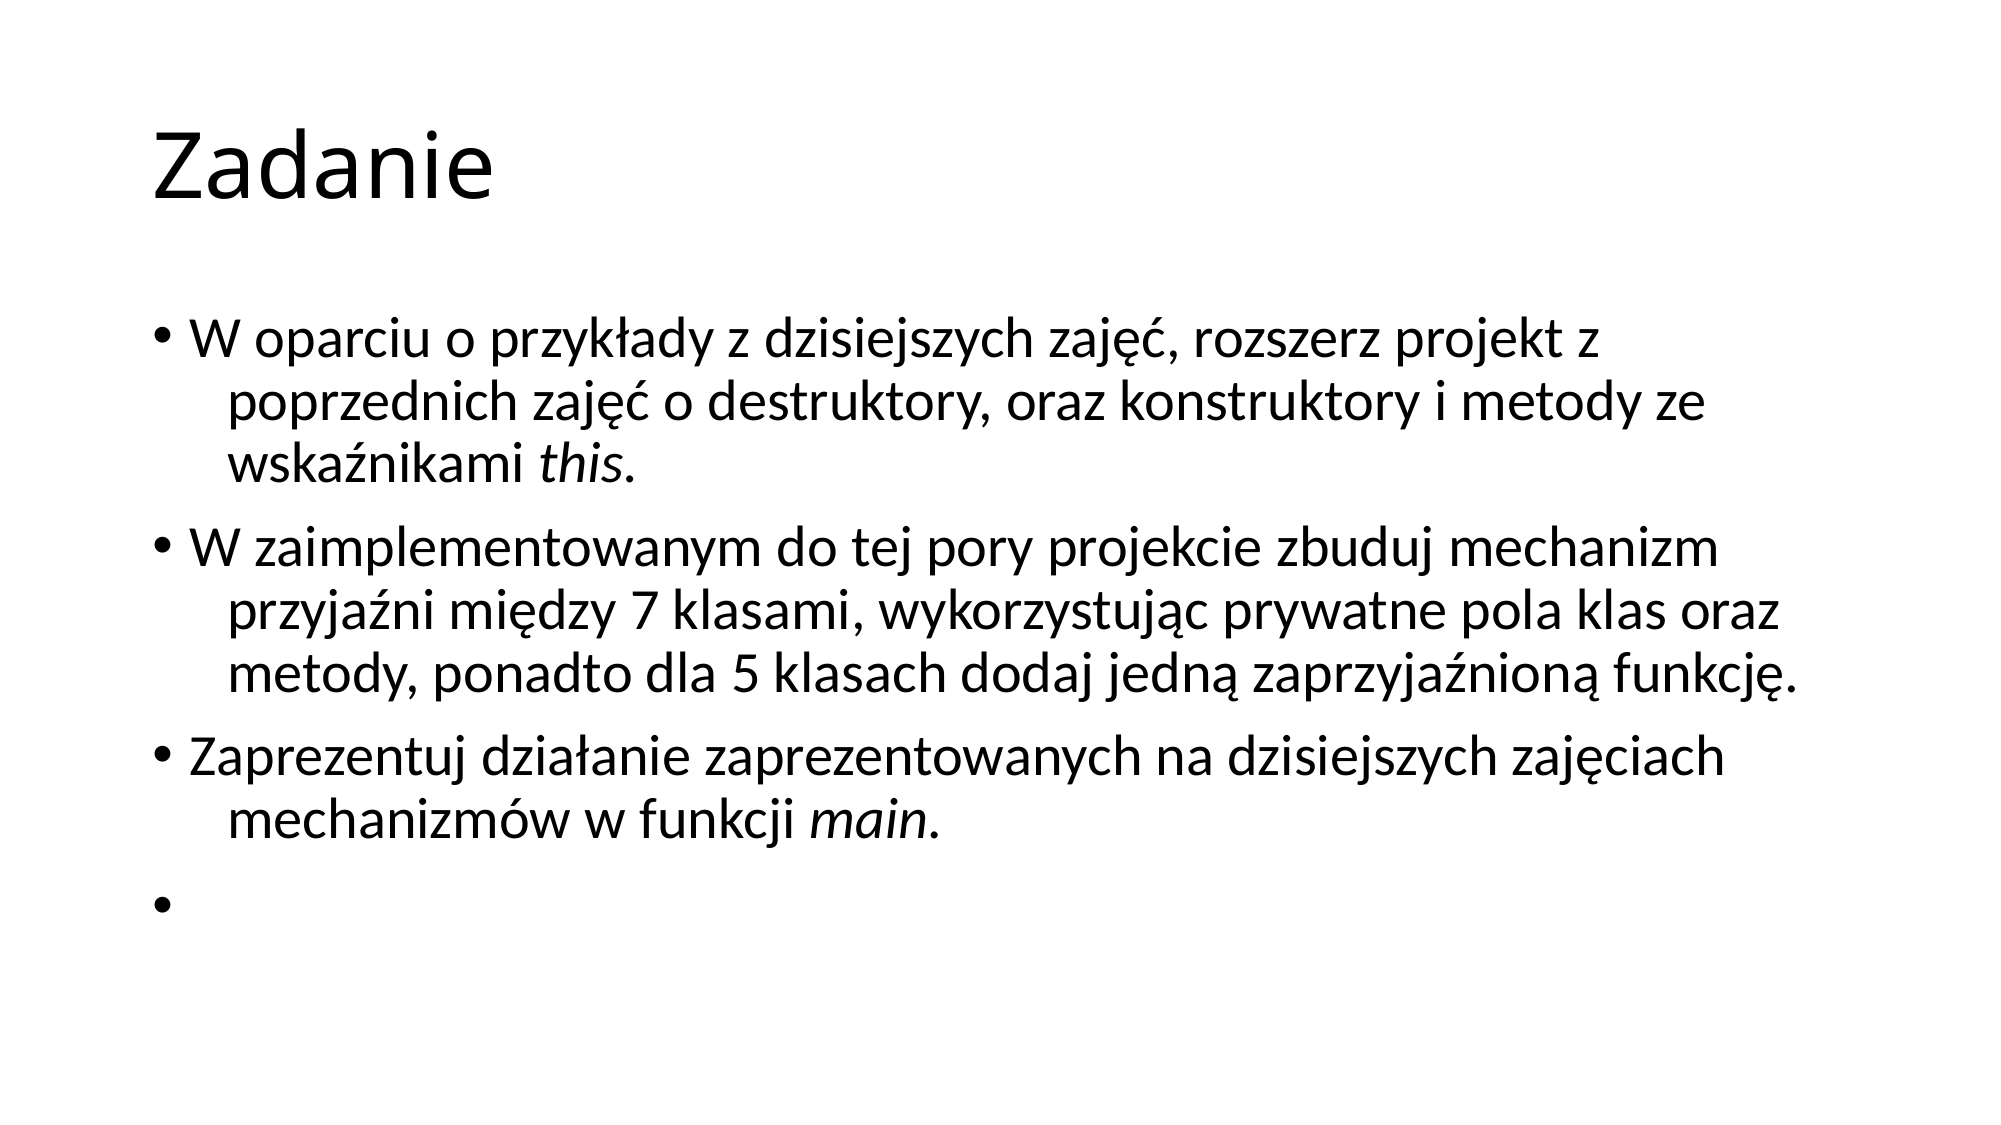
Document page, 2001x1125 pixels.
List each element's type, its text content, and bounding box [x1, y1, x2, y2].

list W oparciu o przykłady z dzisiejszych zajęć, rozszerz projekt z poprzednich zajęć o destruktory, oraz konstruktory i metody ze wskaźnikami this. W zaimplementowanym do tej pory projekcie zbuduj mechanizm przyjaźni między 7 klasami, wykorzystując prywatne pola klas oraz metody, ponadto dla 5 klasach dodaj jedną zaprzyjaźnioną funkcję. Zaprezentuj działanie zaprezentowanych na dzisiejszych zajęciach mechanizmów w funkcji main. [137, 299, 1863, 1014]
title Zadanie [137, 59, 1863, 278]
